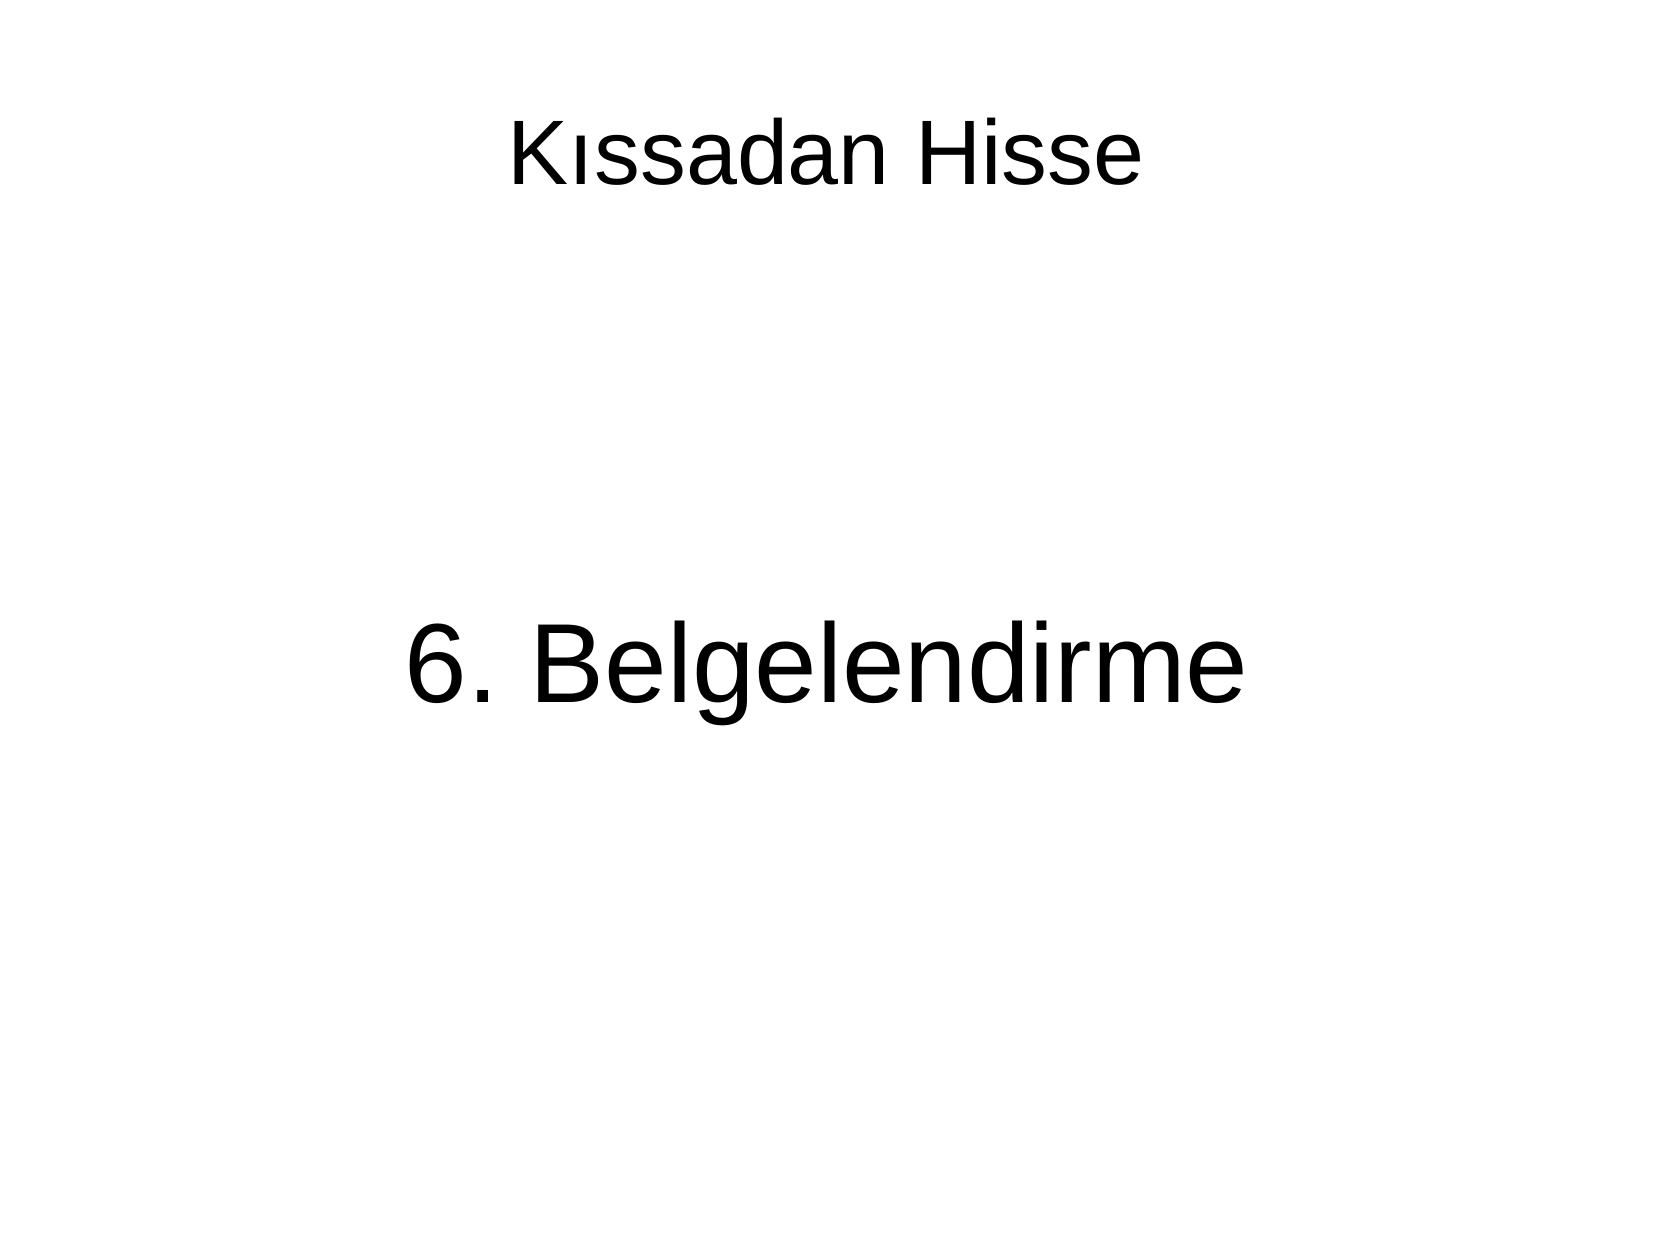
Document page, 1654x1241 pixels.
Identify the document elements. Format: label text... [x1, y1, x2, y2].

list 6. Belgelendirme [82, 290, 1571, 1109]
title Kıssadan Hisse [82, 49, 1571, 257]
